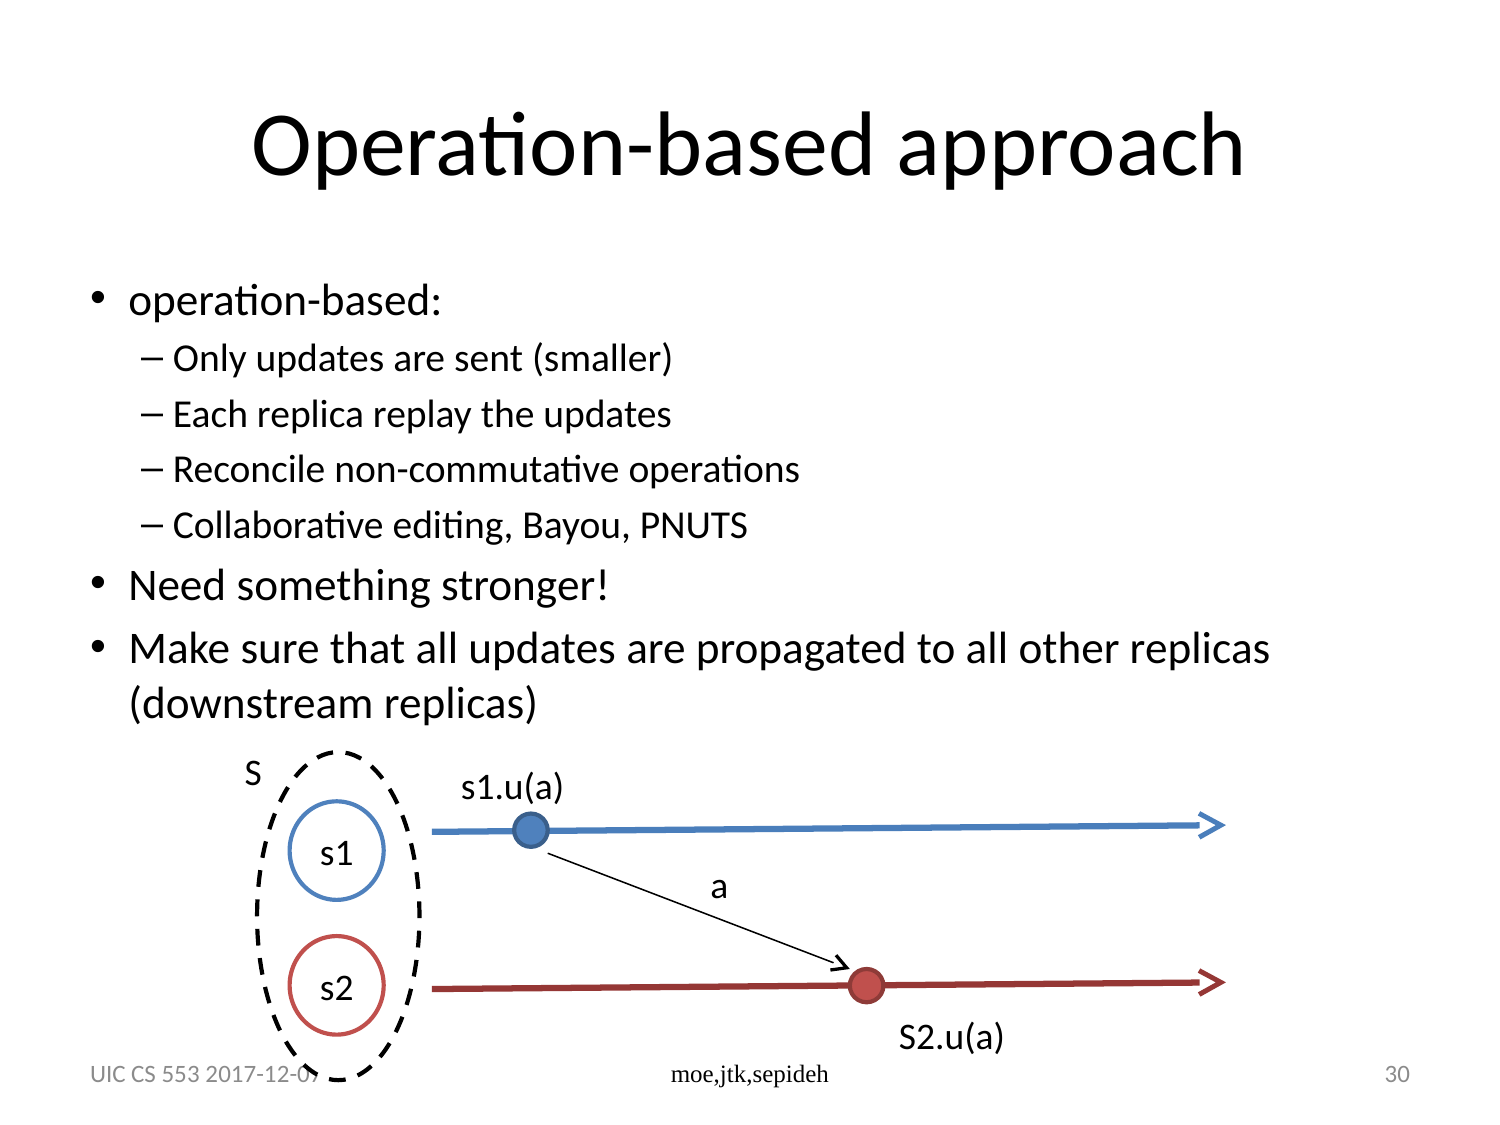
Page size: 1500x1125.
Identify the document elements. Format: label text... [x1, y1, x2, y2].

text_box S [229, 740, 277, 801]
text_box a [695, 853, 744, 914]
text_box [514, 815, 548, 847]
list operation-based: Only updates are sent (smaller) Each replica replay the updates Reconcile non-commutative operations Collaborative editing, Bayou, PNUTS Need something stronger! Make sure that all updates are propagated to all other replicas (downstream replicas) [75, 262, 1425, 737]
text_box [849, 968, 884, 1003]
title Operation-based approach [75, 45, 1425, 233]
text_box [257, 752, 420, 1081]
text_box S2.u(a) [884, 1004, 1020, 1065]
text_box s1.u(a) [446, 754, 580, 815]
text_box s1 [289, 801, 384, 900]
text_box s2 [289, 936, 384, 1035]
